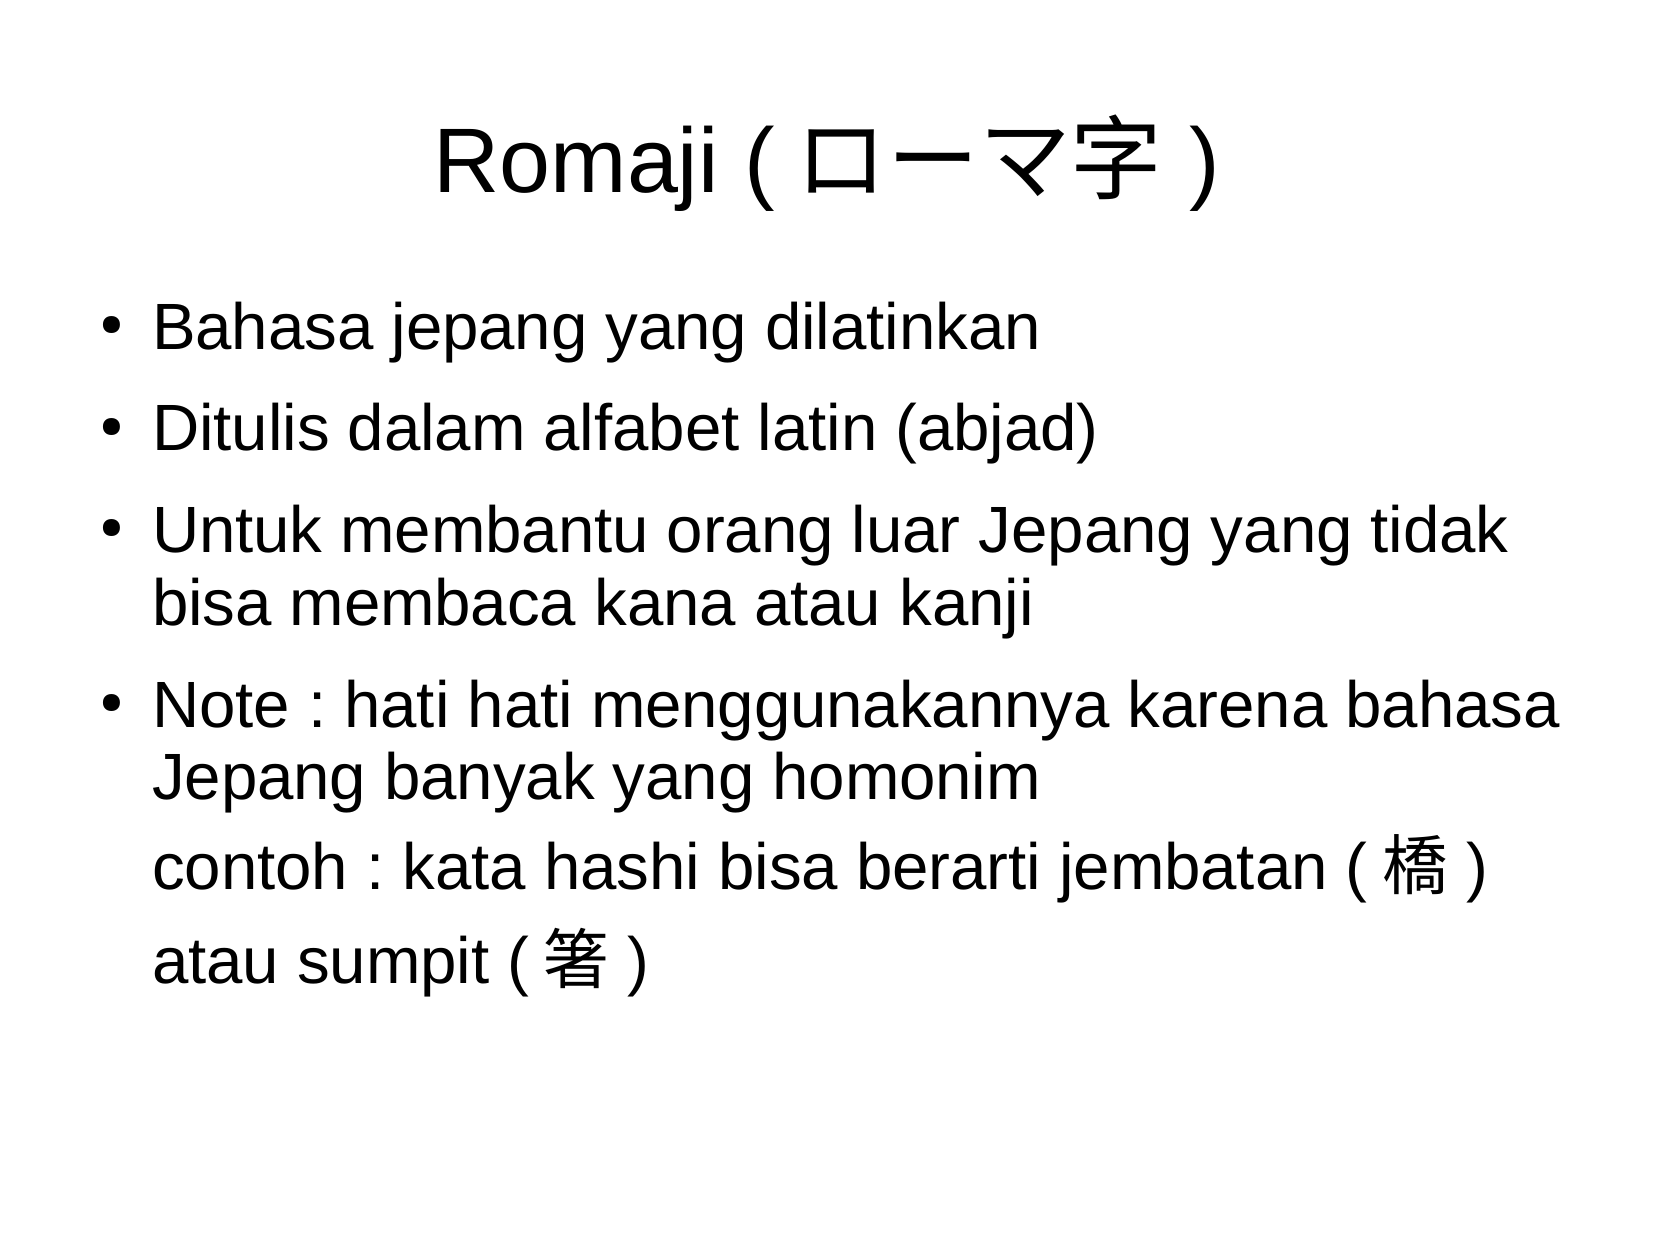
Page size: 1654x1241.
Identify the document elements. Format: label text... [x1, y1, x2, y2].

title Romaji (ローマ字) [82, 49, 1571, 257]
list Bahasa jepang yang dilatinkan Ditulis dalam alfabet latin (abjad) Untuk membantu orang luar Jepang yang tidak bisa membaca kana atau kanji Note : hati hati menggunakannya karena bahasa Jepang banyak yang homonim contoh : kata hashi bisa berarti jembatan (橋) atau sumpit (箸) [82, 290, 1571, 1010]
